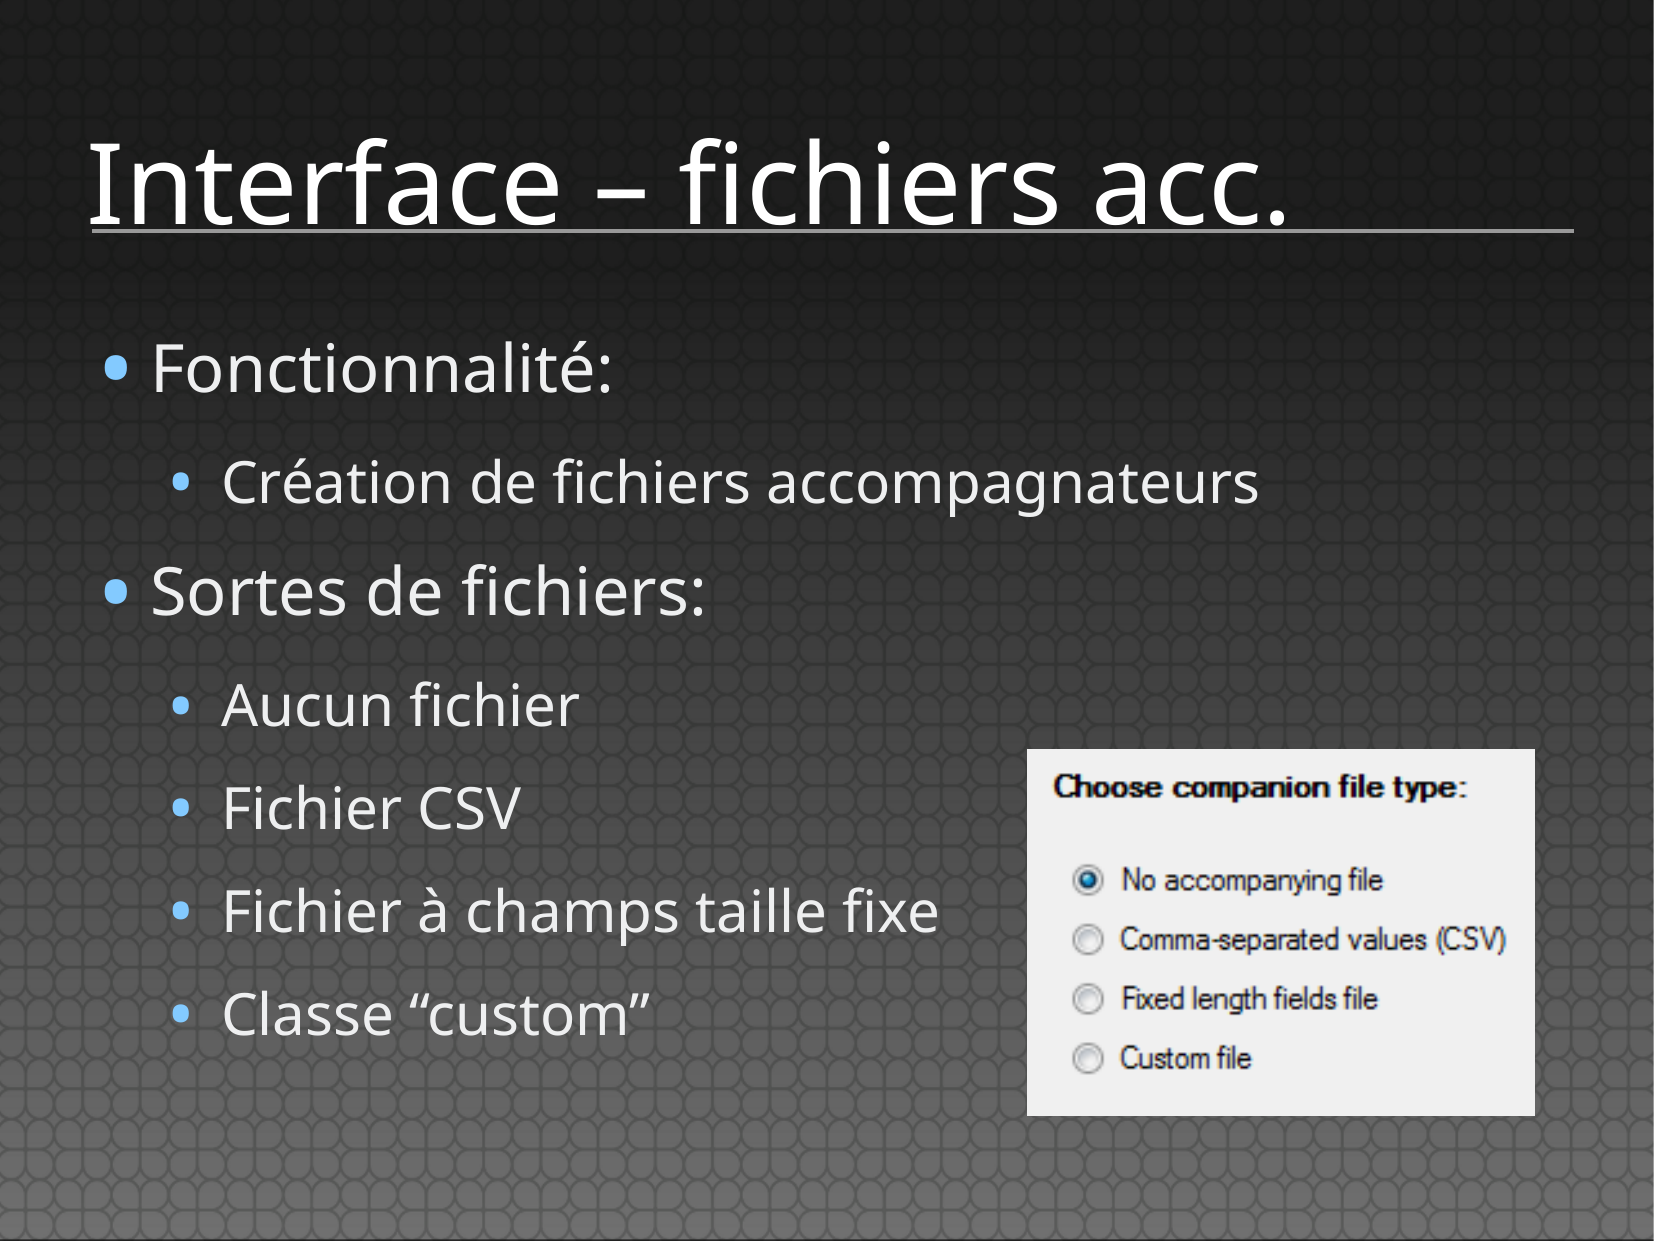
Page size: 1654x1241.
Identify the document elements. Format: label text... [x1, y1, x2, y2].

picture [0, 0, 1654, 1241]
list Fonctionnalité: Création de fichiers accompagnateurs Sortes de fichiers: Aucun fichier Fichier CSV Fichier à champs taille fixe Classe “custom” [79, 320, 1568, 1089]
title Interface – fichiers acc. [86, 112, 1576, 249]
